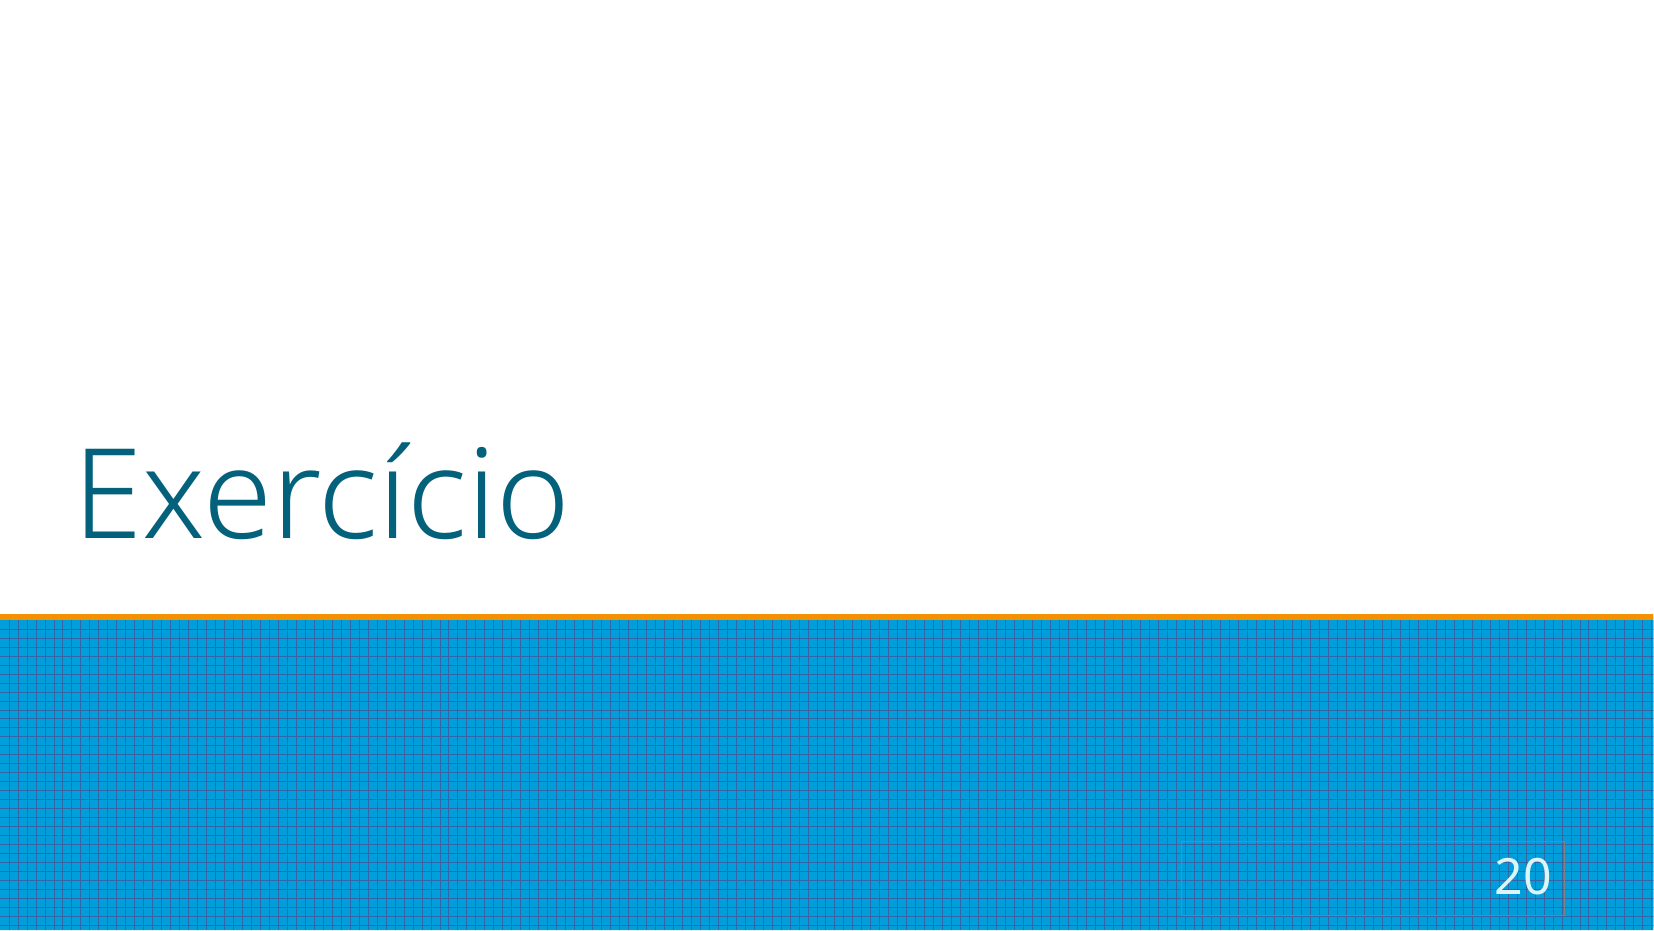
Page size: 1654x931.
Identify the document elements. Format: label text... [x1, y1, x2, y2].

title Exercício [73, 44, 1551, 576]
